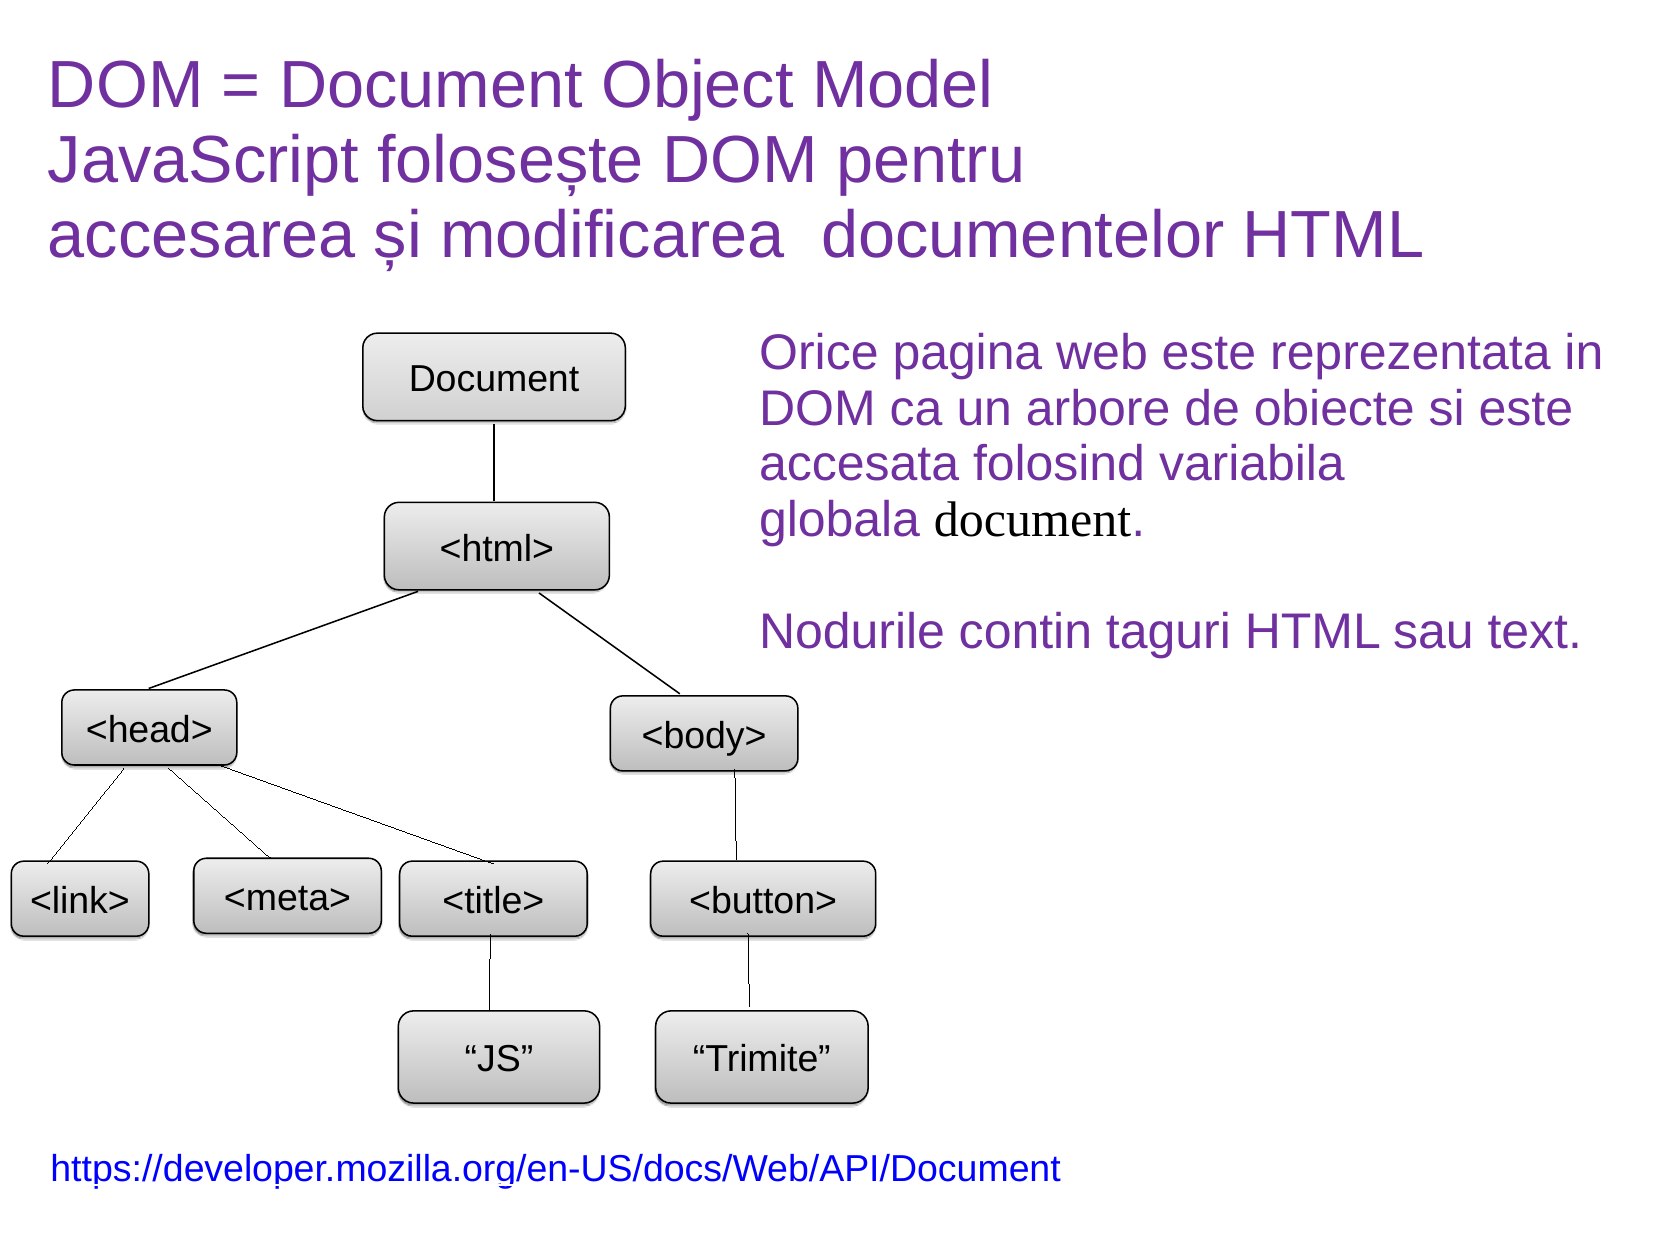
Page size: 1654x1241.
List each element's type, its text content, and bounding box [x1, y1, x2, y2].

text_box <head> [61, 689, 237, 766]
text_box <title> [399, 861, 588, 937]
text_box <link> [11, 861, 149, 937]
text_box “Trimite” [655, 1010, 869, 1104]
text_box <meta> [193, 858, 382, 934]
text_box https://developer.mozilla.org/en-US/docs/Web/API/Document [35, 1136, 1076, 1197]
text_box <body> [610, 695, 798, 771]
text_box DOM = Document Object Model JavaScript folosește DOM pentru accesarea și modificarea documentelor HTML [33, 40, 1534, 396]
text_box Orice pagina web este reprezentata in DOM ca un arbore de obiecte si este accesata folosind variabila globala document. Nodurile contin taguri HTML sau text. [744, 316, 1635, 751]
text_box <button> [650, 861, 876, 937]
text_box Document [362, 396, 626, 421]
text_box <html> [384, 502, 610, 590]
text_box “JS” [398, 1010, 600, 1104]
